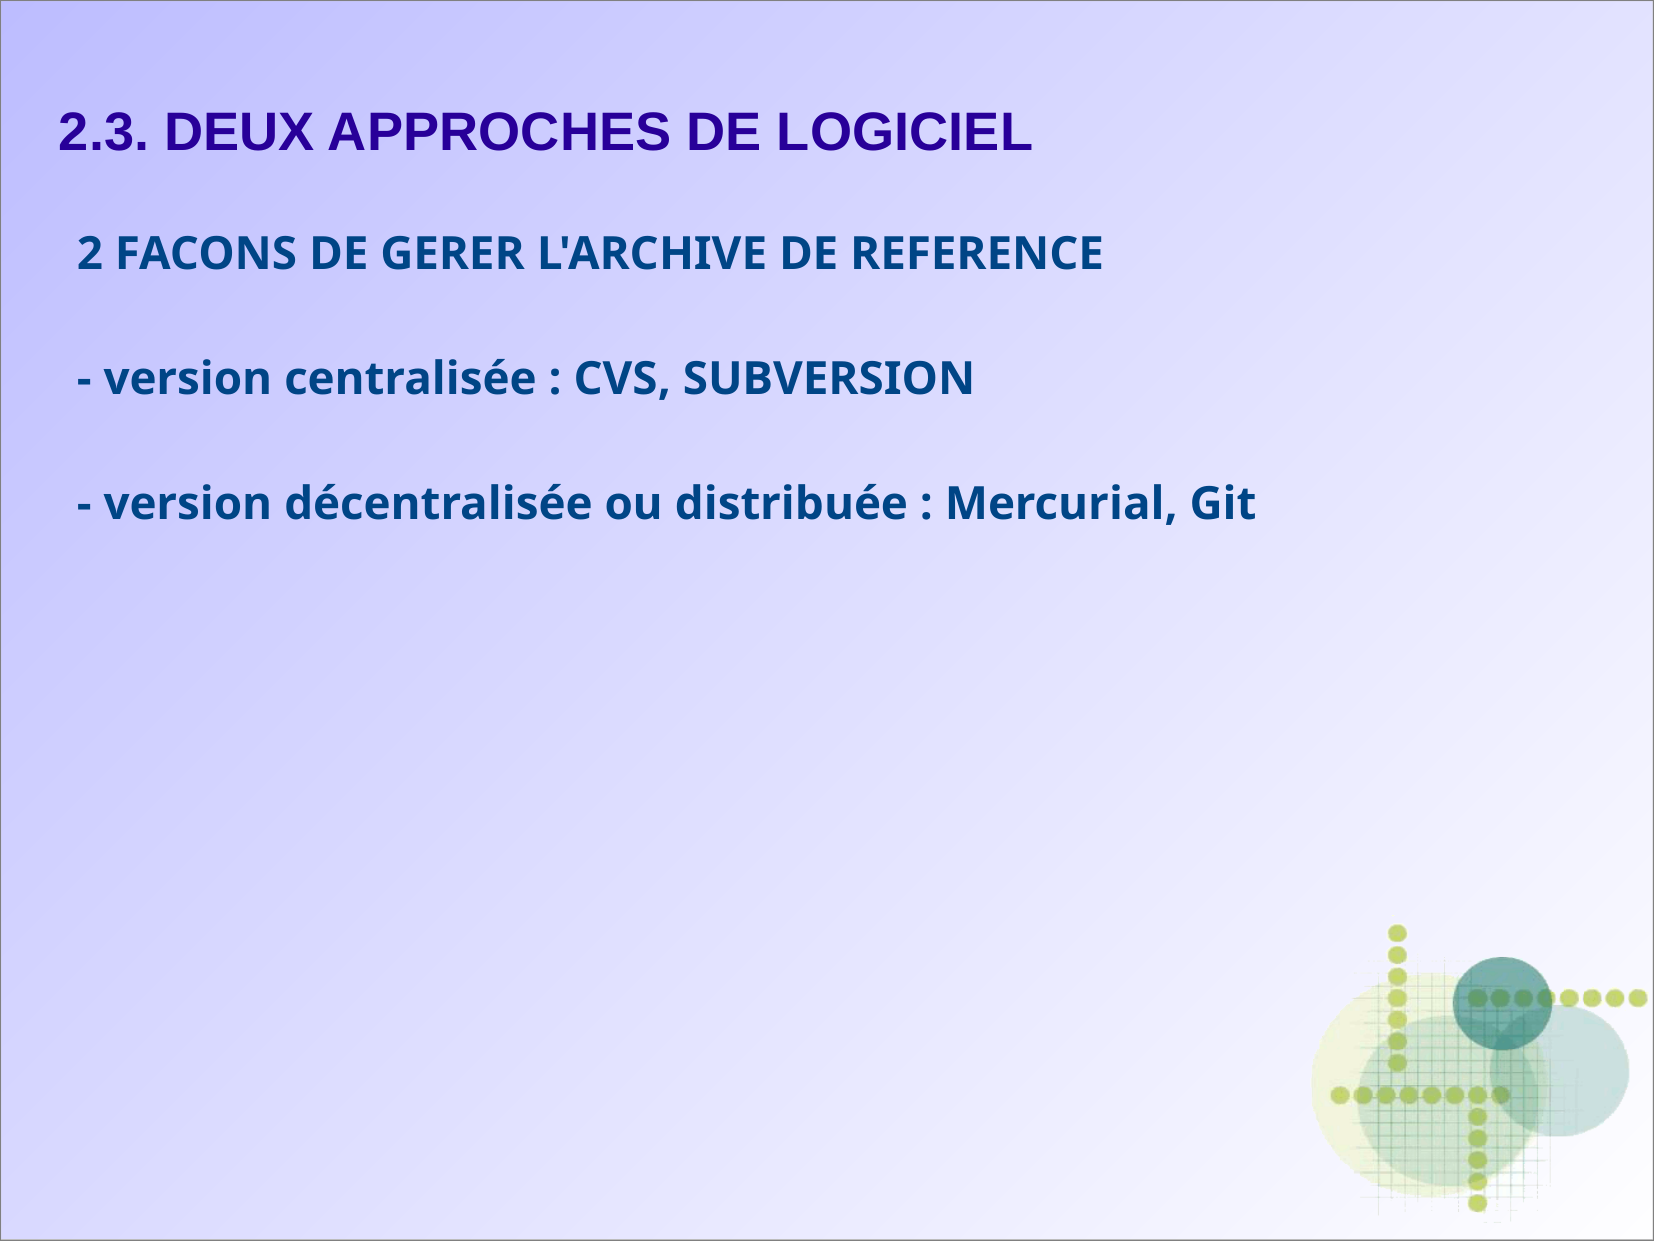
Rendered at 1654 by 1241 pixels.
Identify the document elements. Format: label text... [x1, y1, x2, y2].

subtitle 2 FACONS DE GERER L'ARCHIVE DE REFERENCE - version centralisée : CVS, SUBVERSION - version décentralisée ou distribuée : Mercurial, Git [76, 262, 1565, 929]
picture [1299, 915, 1654, 1241]
title 2.3. DEUX APPROCHES DE LOGICIEL [59, 97, 1625, 167]
